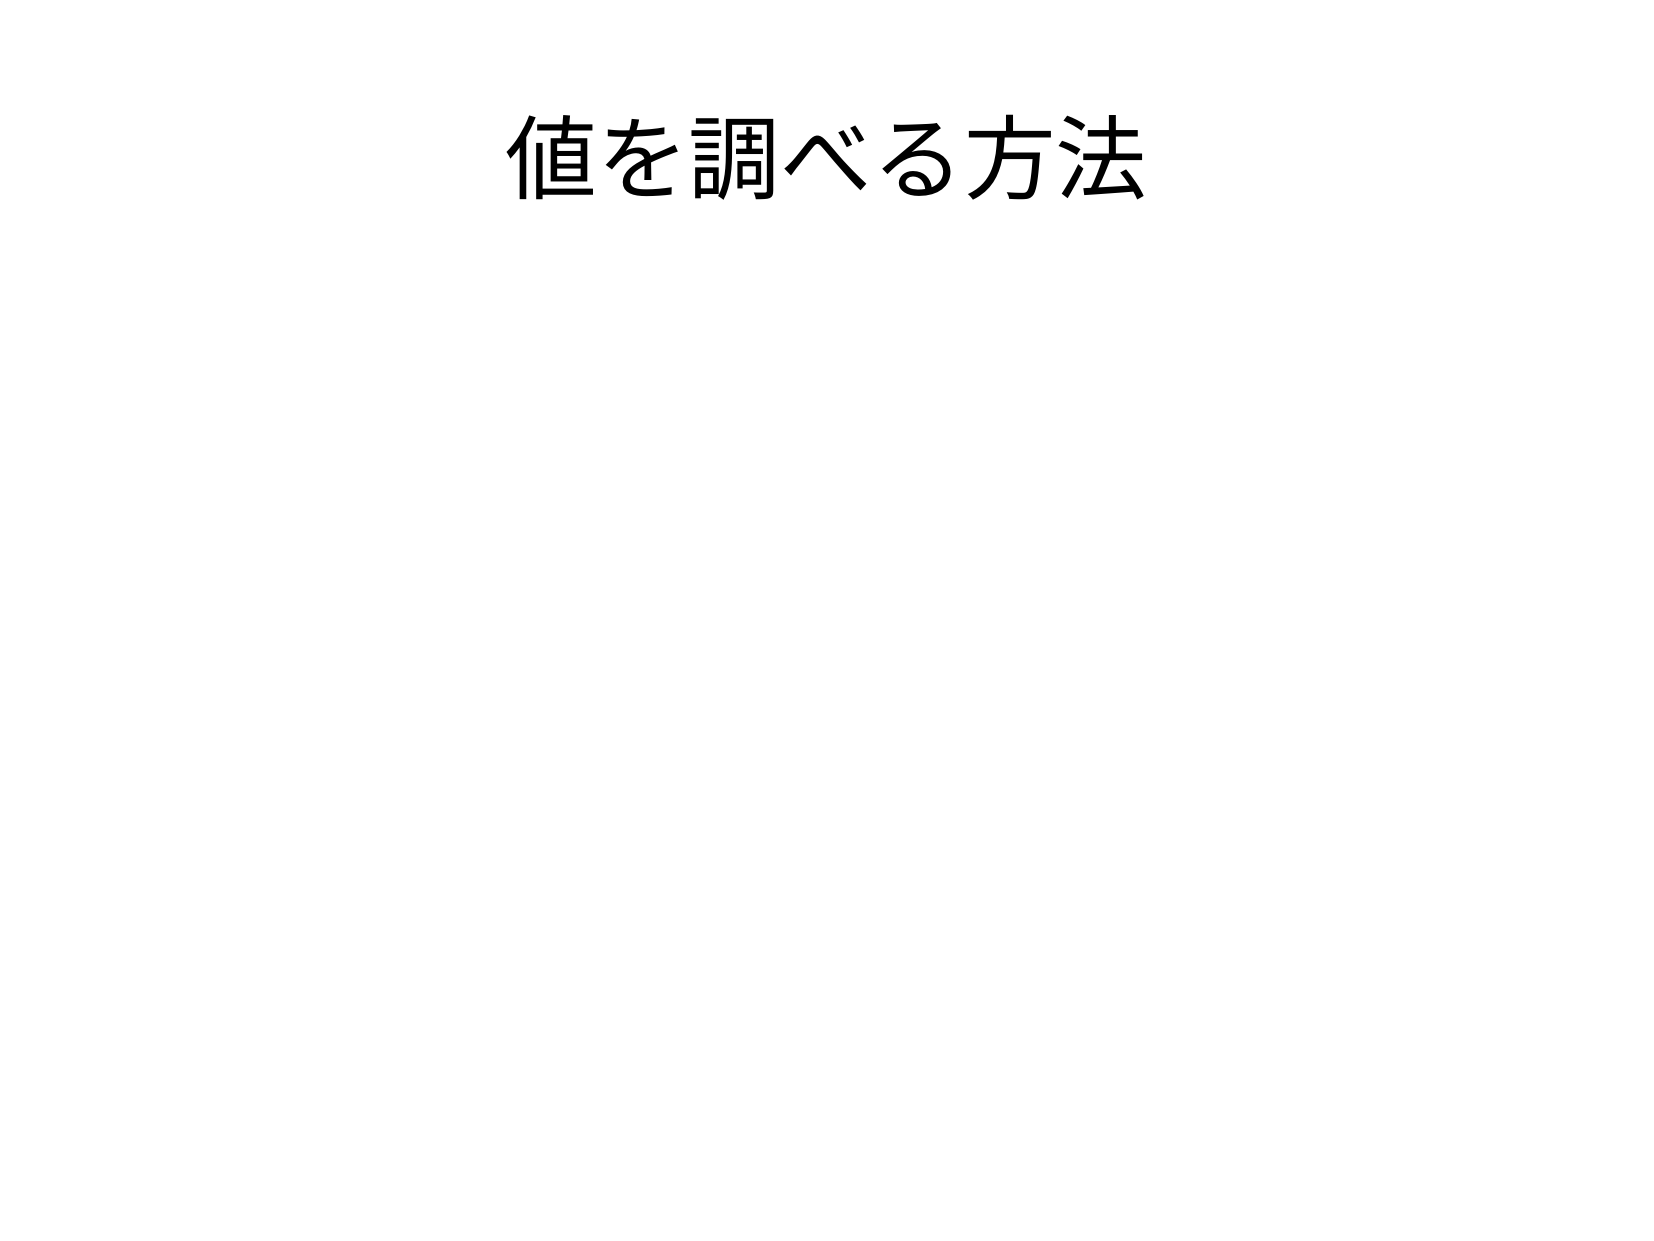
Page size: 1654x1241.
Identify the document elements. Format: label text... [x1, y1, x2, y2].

title 値を調べる方法 [82, 49, 1571, 257]
